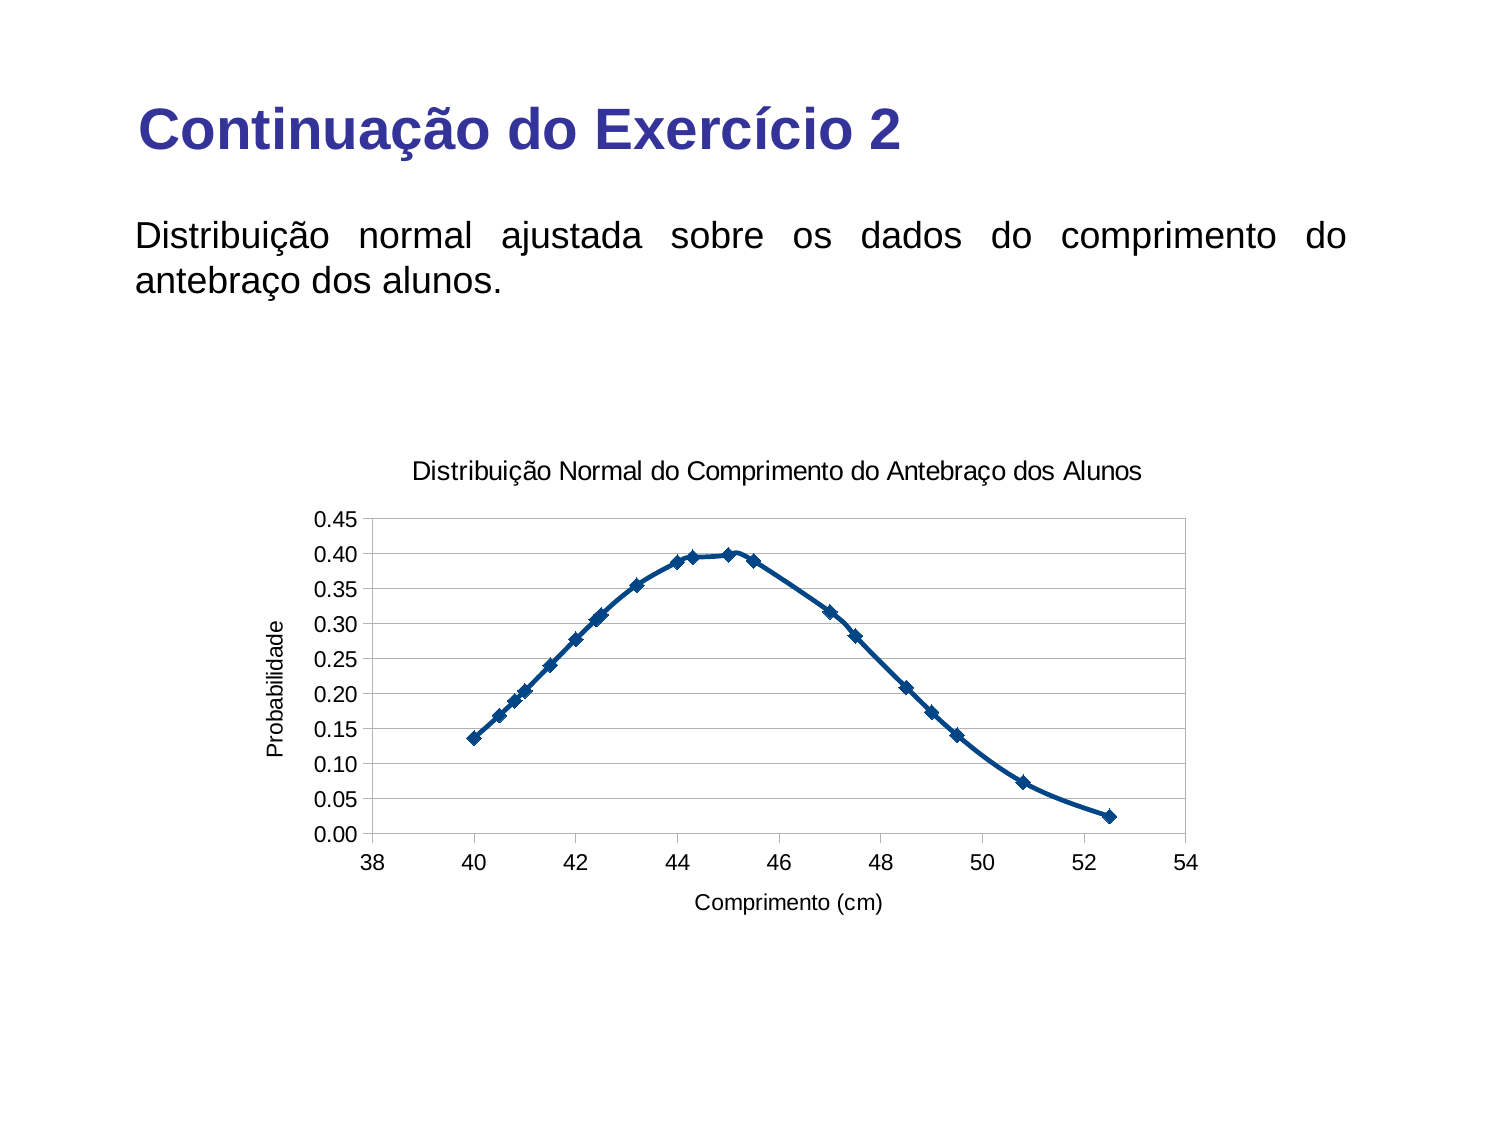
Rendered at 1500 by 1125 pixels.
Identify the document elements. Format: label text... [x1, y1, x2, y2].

text_box Continuação do Exercício 2 [123, 84, 1400, 179]
chart [227, 430, 1219, 951]
text_box Distribuição normal ajustada sobre os dados do comprimento do antebraço dos alunos. [120, 203, 1362, 309]
